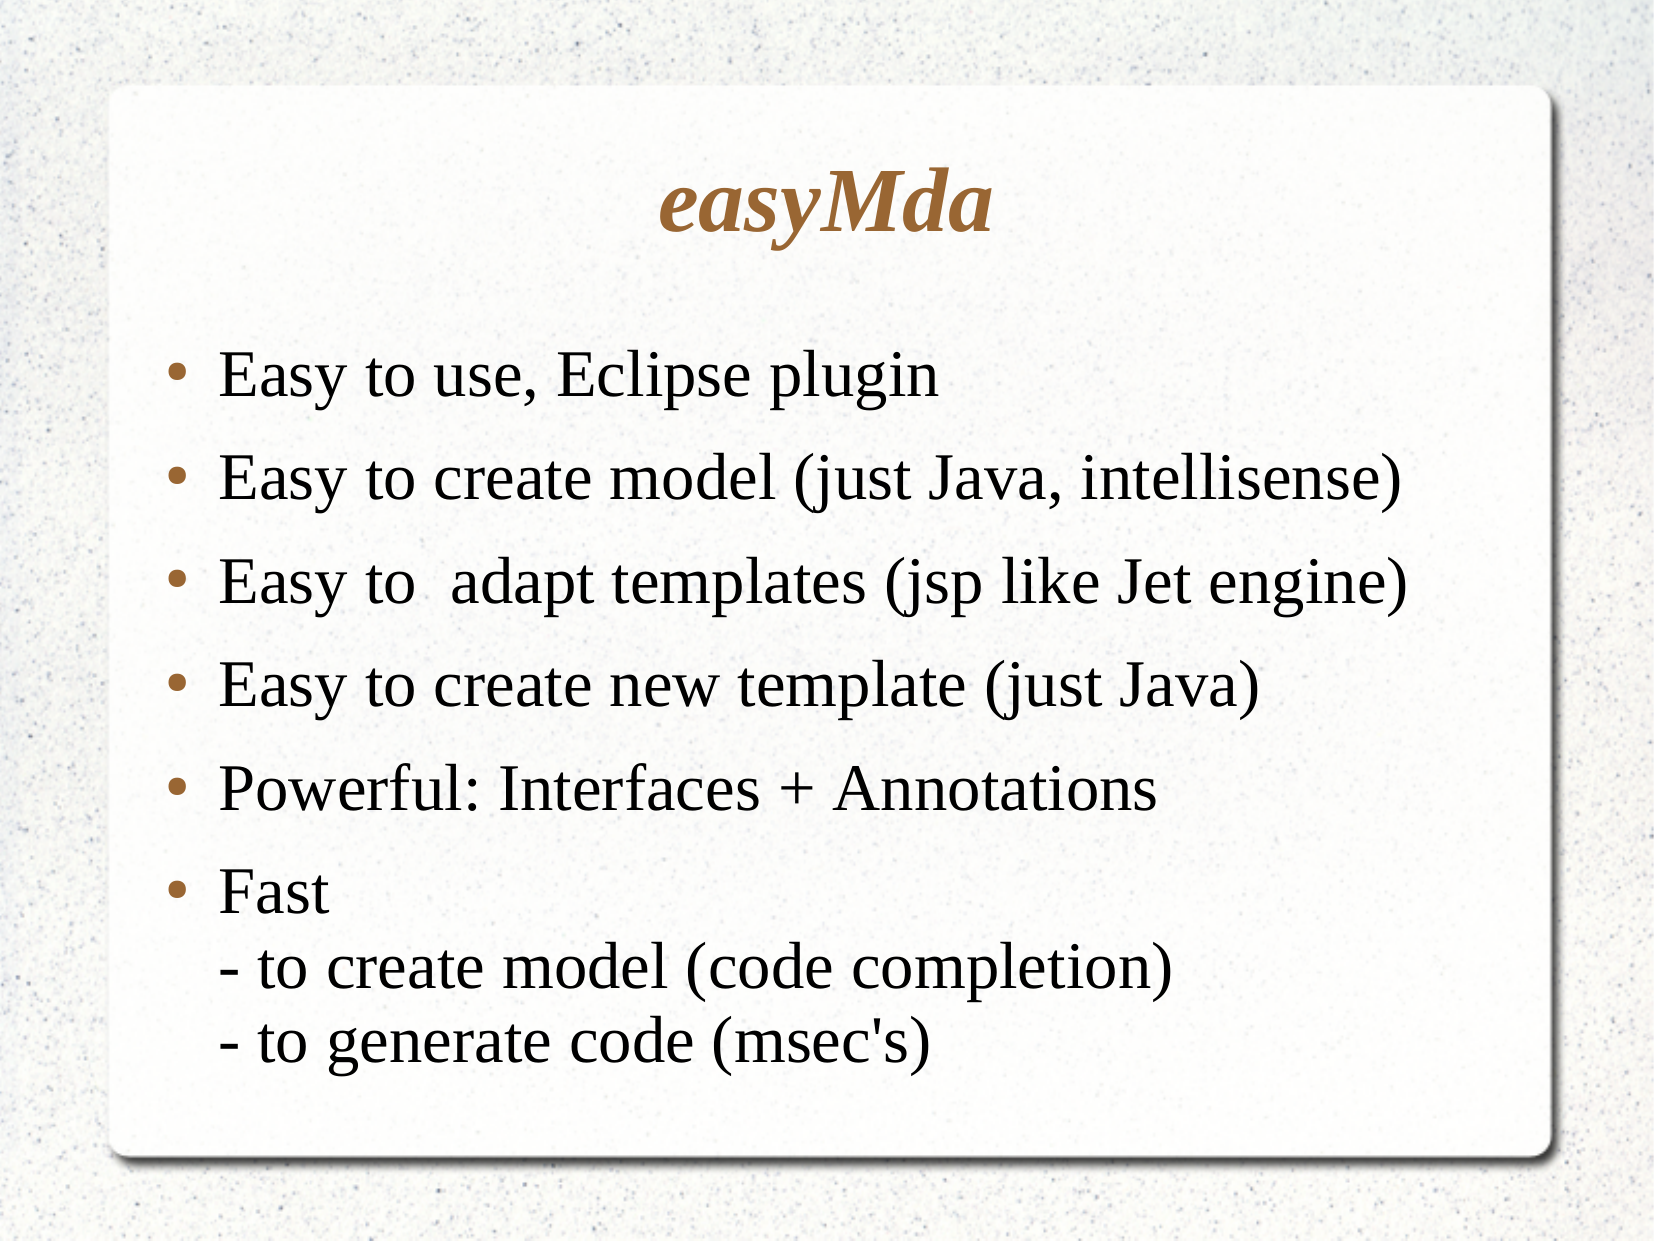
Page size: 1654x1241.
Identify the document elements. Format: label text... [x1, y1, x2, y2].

picture [0, 0, 1654, 1241]
title easyMda [118, 96, 1536, 304]
list Easy to use, Eclipse plugin Easy to create model (just Java, intellisense) Easy to adapt templates (jsp like Jet engine) Easy to create new template (just Java) Powerful: Interfaces + Annotations Fast - to create model (code completion) - to generate code (msec's) [147, 336, 1506, 1141]
